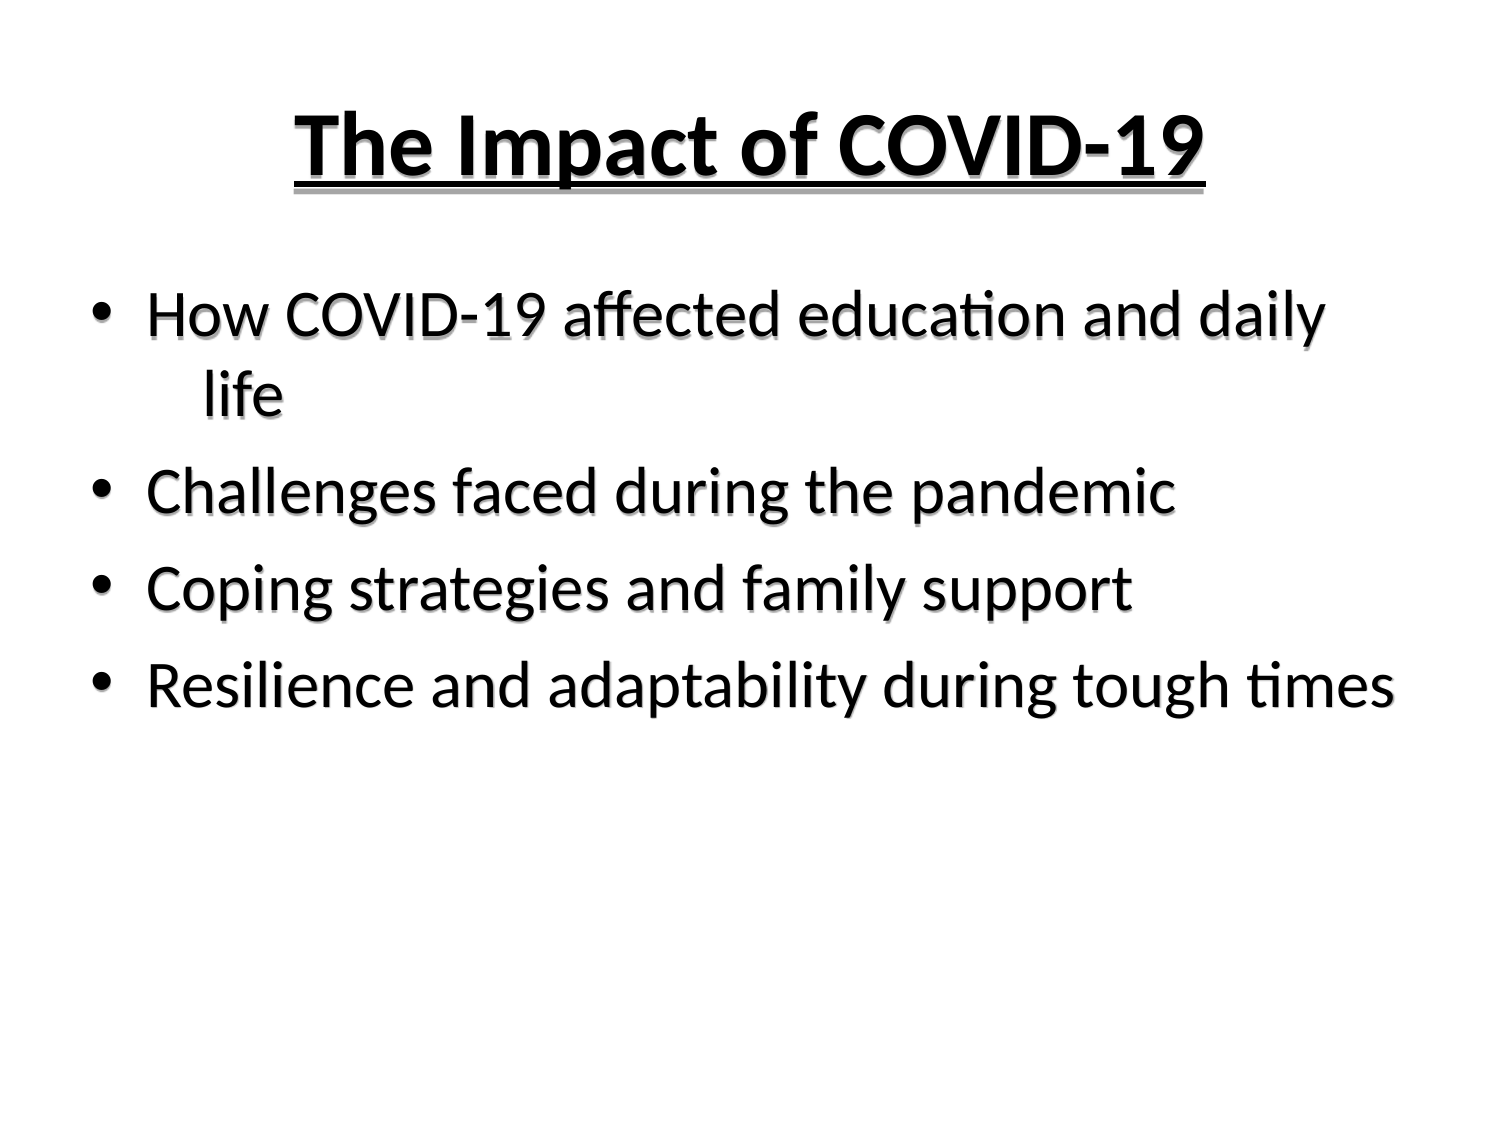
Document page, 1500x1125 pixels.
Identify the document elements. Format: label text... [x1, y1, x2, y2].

list How COVID-19 affected education and daily life Challenges faced during the pandemic Coping strategies and family support Resilience and adaptability during tough times [75, 262, 1426, 1005]
title The Impact of COVID-19 [75, 45, 1426, 233]
